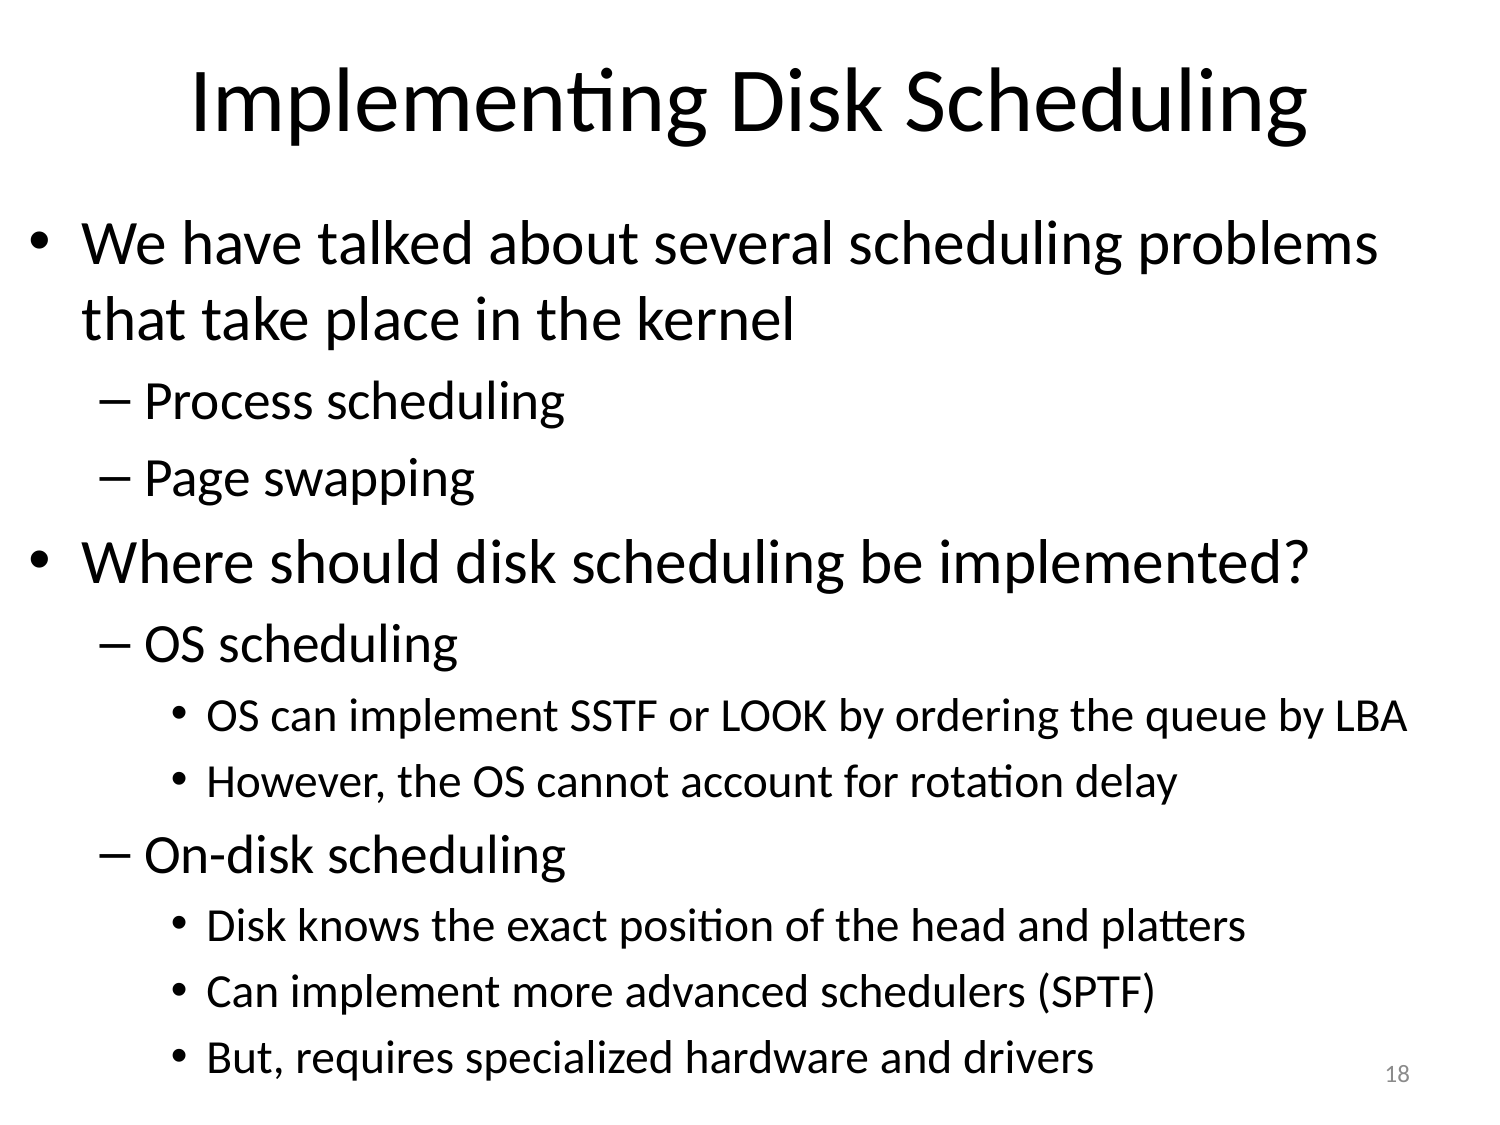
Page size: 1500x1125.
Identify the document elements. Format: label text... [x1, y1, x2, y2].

slide_number <number> [1074, 1042, 1425, 1103]
list We have talked about several scheduling problems that take place in the kernel Process scheduling Page swapping Where should disk scheduling be implemented? OS scheduling OS can implement SSTF or LOOK by ordering the queue by LBA However, the OS cannot account for rotation delay On-disk scheduling Disk knows the exact position of the head and platters Can implement more advanced schedulers (SPTF) But, requires specialized hardware and drivers [13, 193, 1500, 1093]
title Implementing Disk Scheduling [75, 1, 1425, 189]
